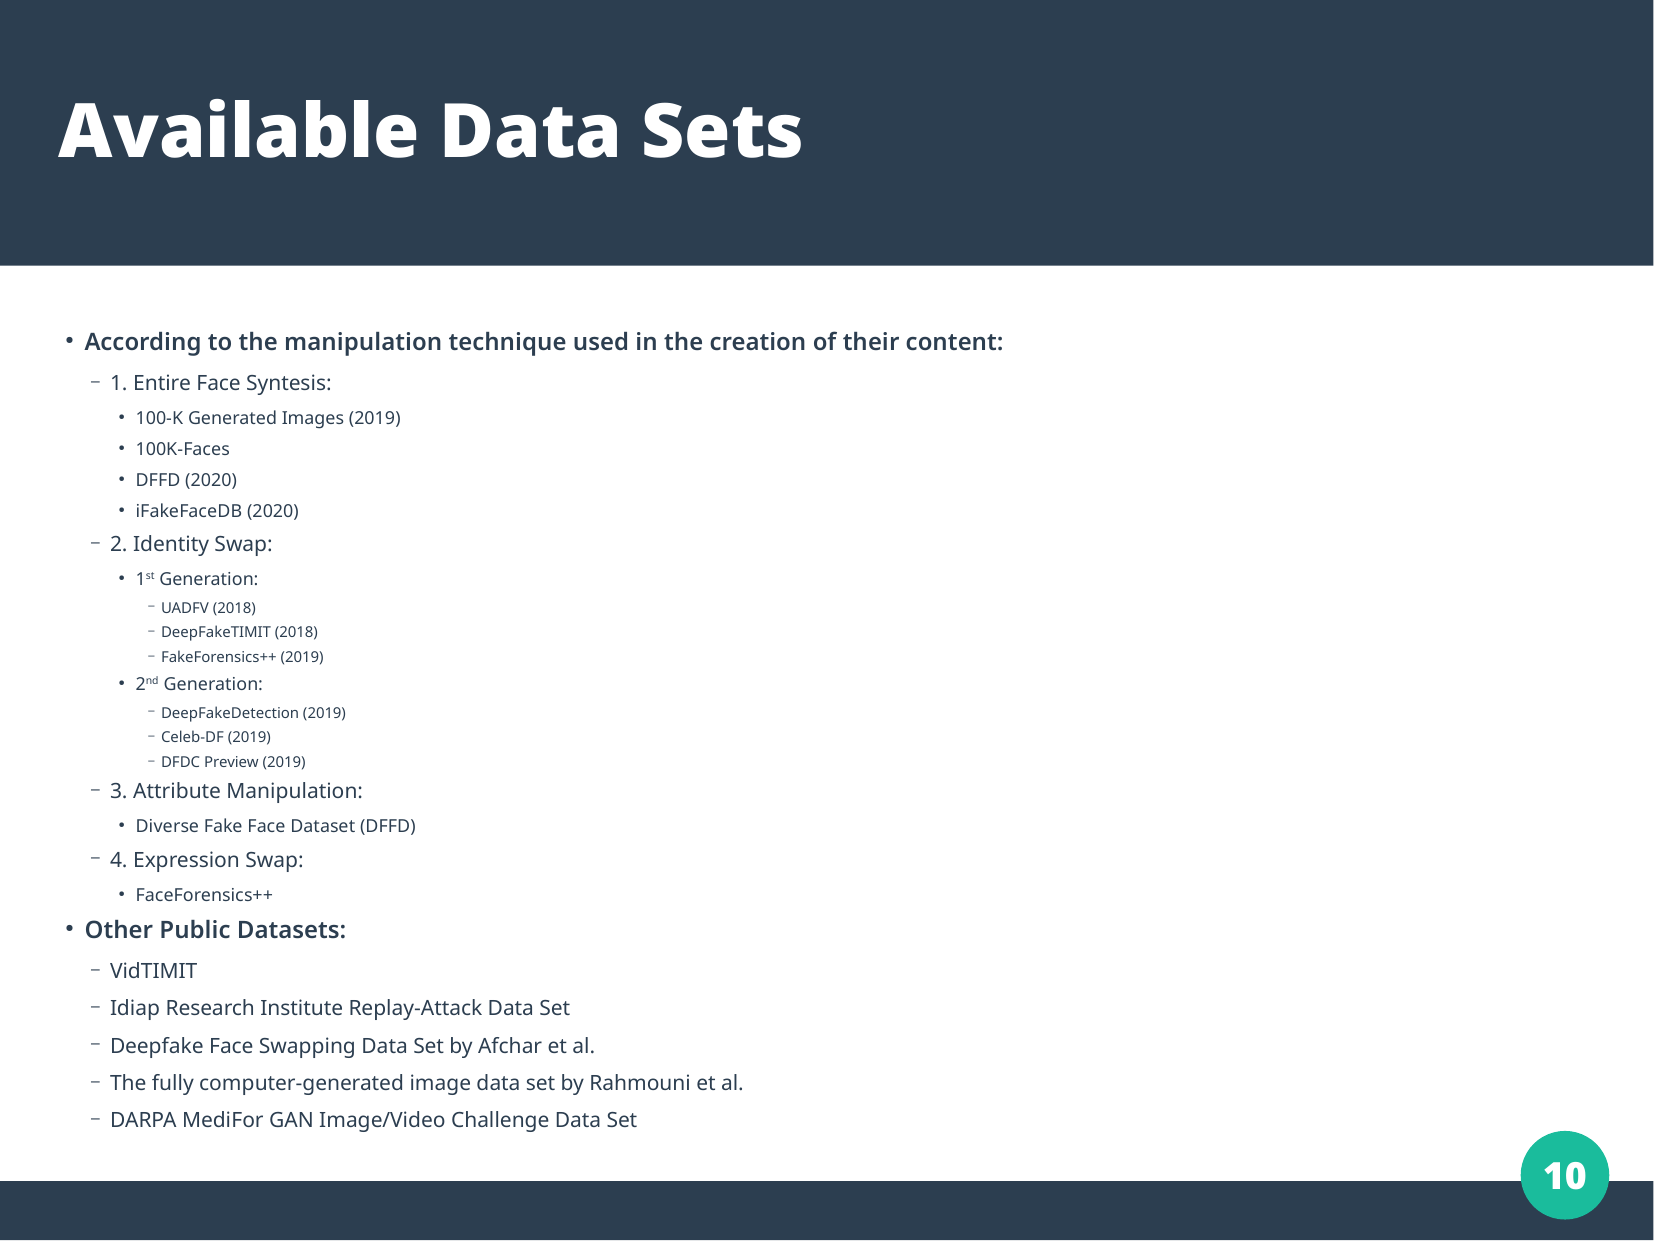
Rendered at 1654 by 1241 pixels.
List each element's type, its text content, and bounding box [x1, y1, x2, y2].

list According to the manipulation technique used in the creation of their content: 1. Entire Face Syntesis: 100-K Generated Images (2019) 100K-Faces DFFD (2020) iFakeFaceDB (2020) 2. Identity Swap: 1st Generation: UADFV (2018) DeepFakeTIMIT (2018) FakeForensics++ (2019) 2nd Generation: DeepFakeDetection (2019) Celeb-DF (2019) DFDC Preview (2019) 3. Attribute Manipulation: Diverse Fake Face Dataset (DFFD) 4. Expression Swap: FaceForensics++ Other Public Datasets: VidTIMIT Idiap Research Institute Replay-Attack Data Set Deepfake Face Swapping Data Set by Afchar et al. The fully computer-generated image data set by Rahmouni et al. DARPA MediFor GAN Image/Video Challenge Data Set [59, 324, 1595, 1152]
title Available Data Sets [59, 49, 1595, 207]
